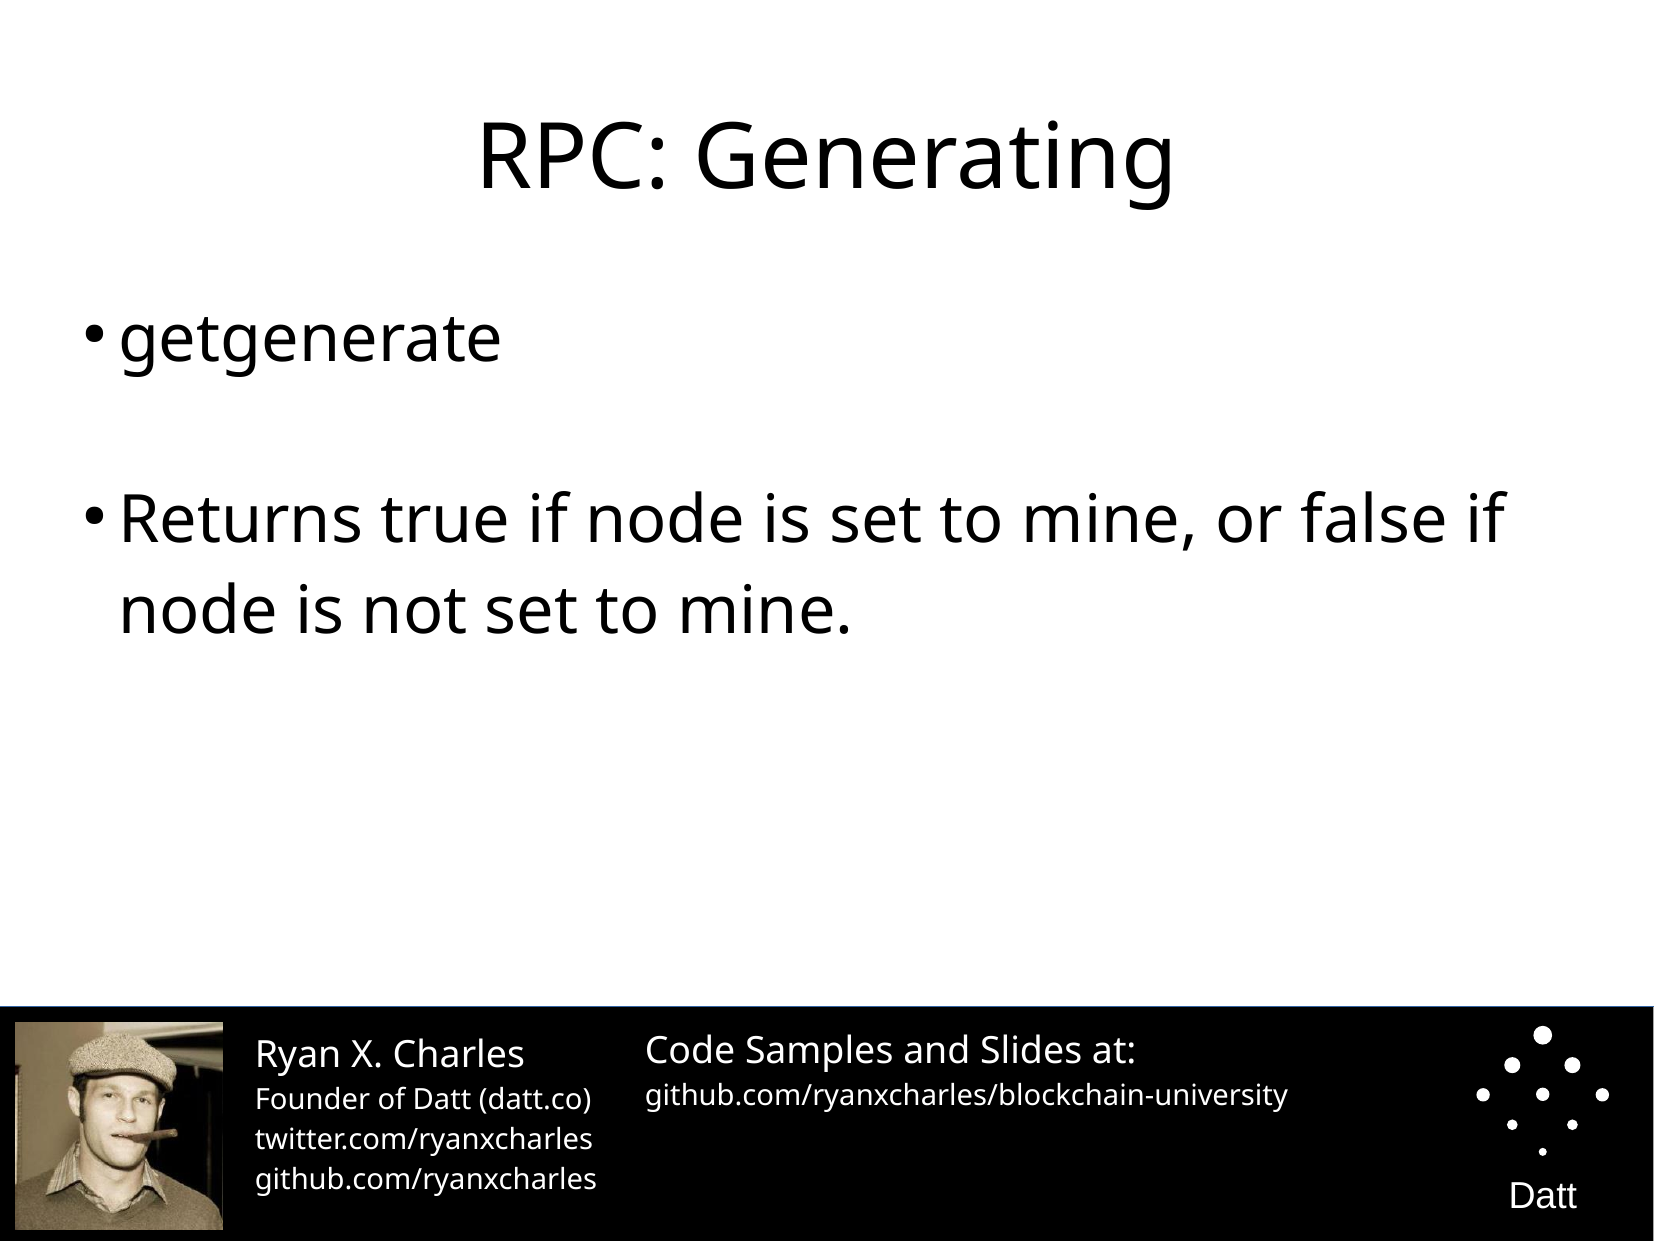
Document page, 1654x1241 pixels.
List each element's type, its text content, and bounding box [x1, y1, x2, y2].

text_box Datt [1452, 1167, 1633, 1241]
title RPC: Generating [82, 49, 1571, 257]
text_box Ryan X. Charles Founder of Datt (datt.co) twitter.com/ryanxcharles github.com/ryanxcharles [240, 1020, 976, 1241]
picture [15, 1022, 223, 1231]
text_box Code Samples and Slides at: github.com/ryanxcharles/blockchain-university [630, 1015, 1403, 1156]
text_box [0, 1006, 1654, 1241]
subtitle getgenerate Returns true if node is set to mine, or false if node is not set to mine. [82, 290, 1571, 1006]
picture [1475, 1023, 1611, 1159]
